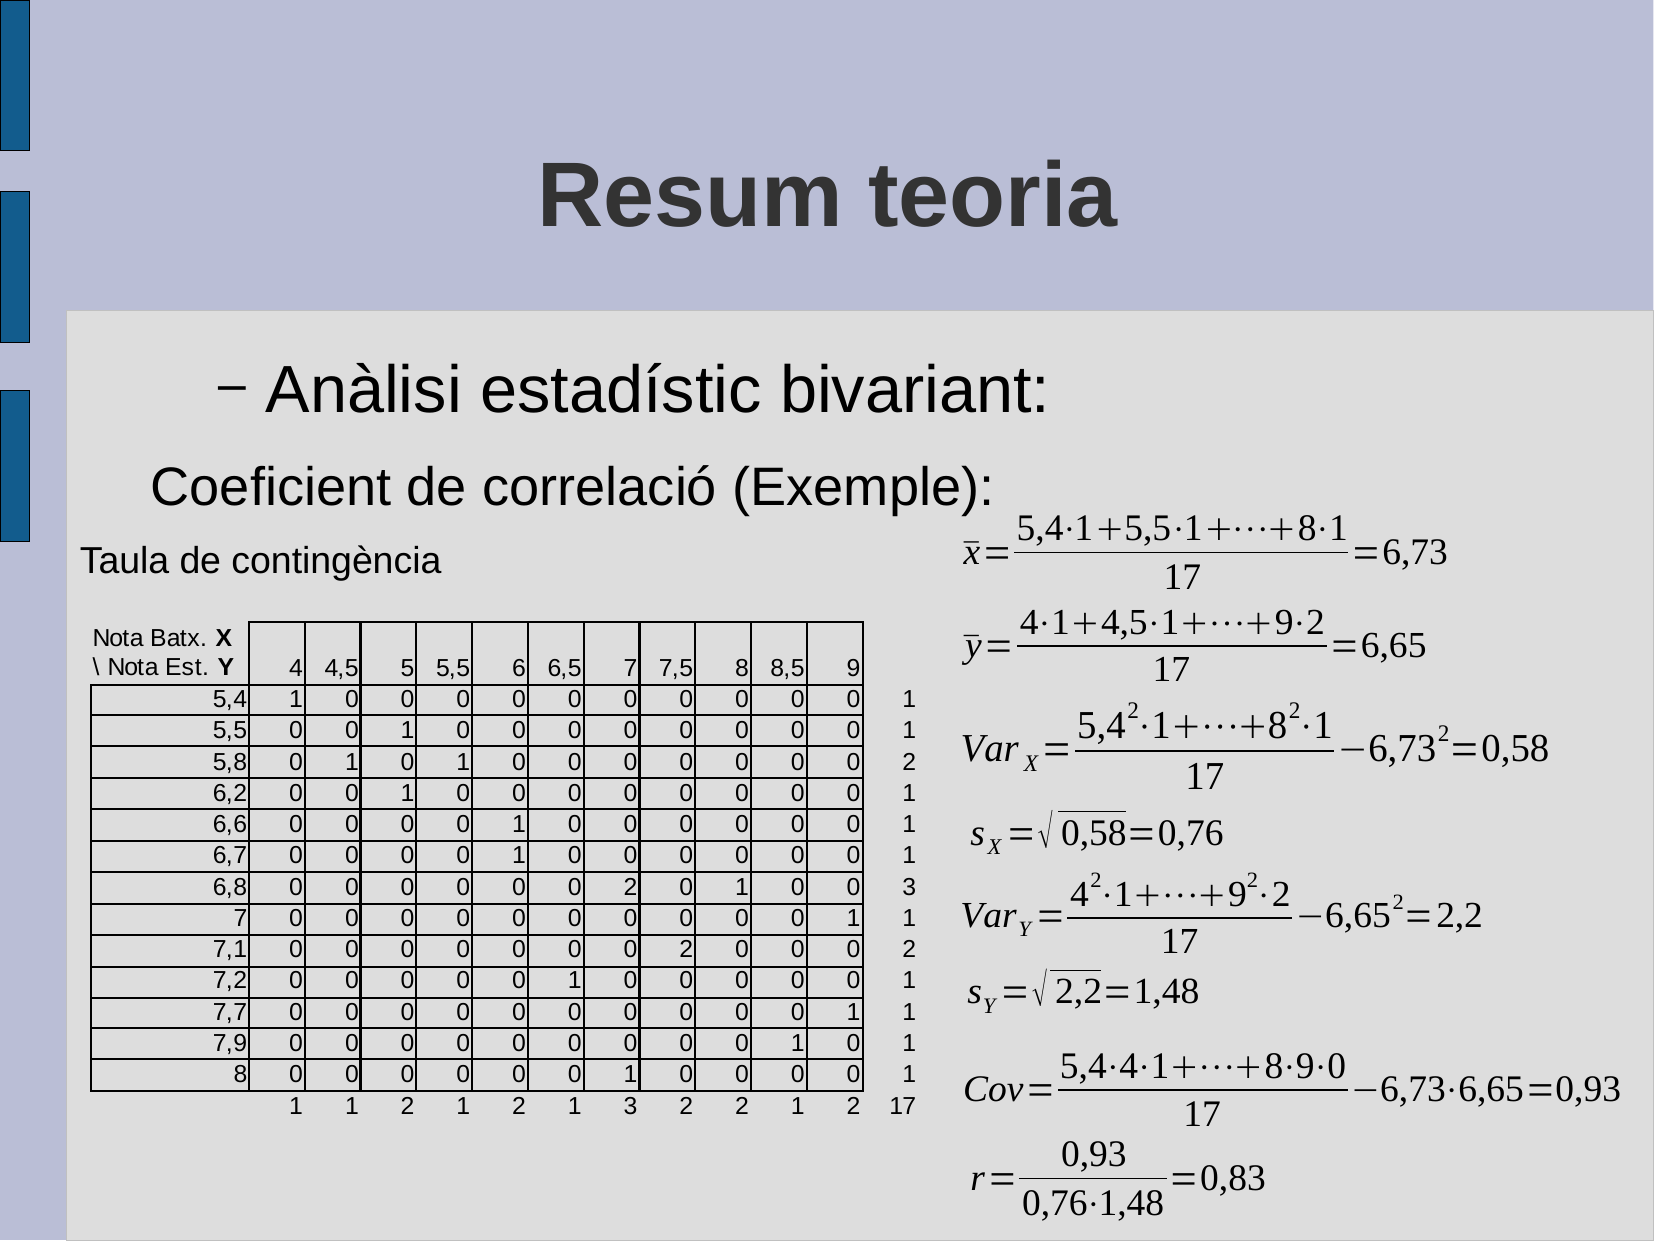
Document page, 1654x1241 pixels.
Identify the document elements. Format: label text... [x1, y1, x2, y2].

chart [88, 602, 1628, 1225]
title Resum teoria [121, 91, 1534, 299]
text_box Taula de contingència [64, 532, 502, 590]
text_box Coeficient de correlació (Exemple): [118, 448, 1654, 525]
text_box Anàlisi estadístic bivariant: [124, 352, 1565, 443]
chart [954, 507, 1455, 599]
